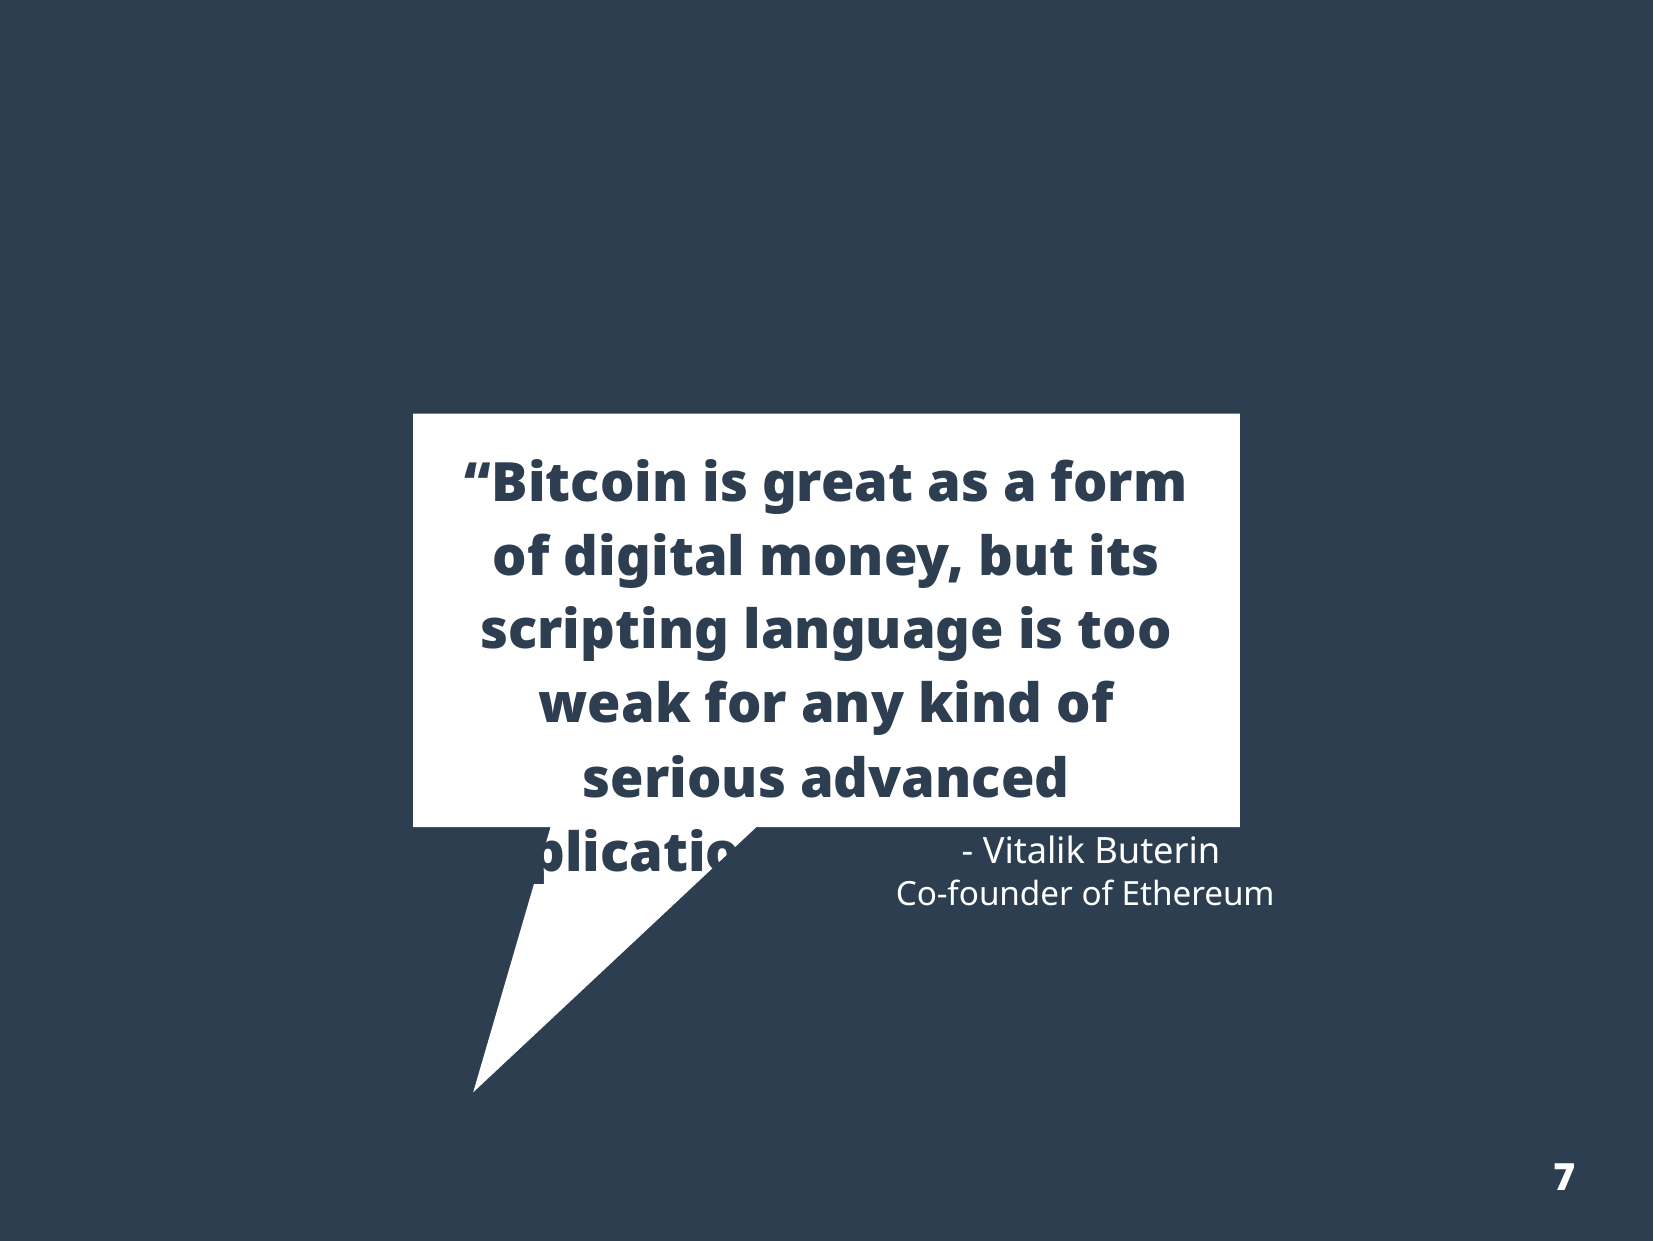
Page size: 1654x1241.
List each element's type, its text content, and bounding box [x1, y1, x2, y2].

list Co-founder of Ethereum [825, 870, 1336, 935]
title “Bitcoin is great as a form of digital money, but its scripting language is too weak for any kind of serious advanced applications to be built on top.” [442, 443, 1211, 798]
list - Vitalik Buterin [900, 825, 1246, 870]
